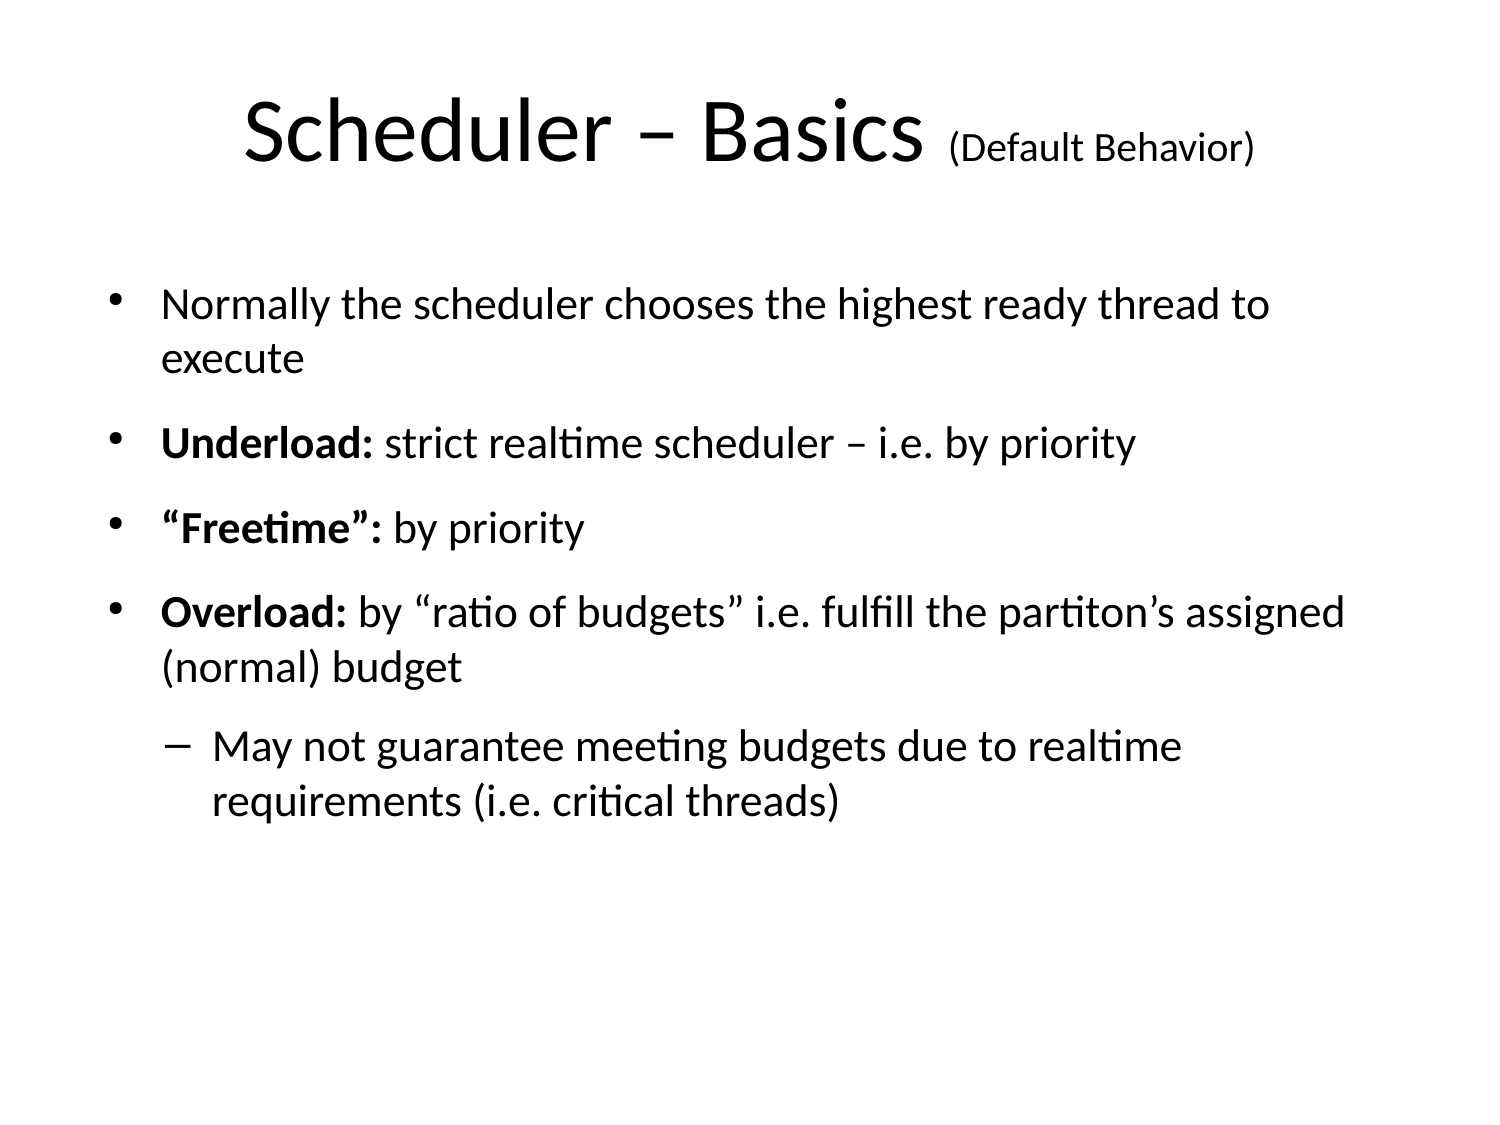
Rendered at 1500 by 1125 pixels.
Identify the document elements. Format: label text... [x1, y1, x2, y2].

title Scheduler – Basics (Default Behavior) [75, 45, 1425, 233]
list Normally the scheduler chooses the highest ready thread to execute Underload: strict realtime scheduler – i.e. by priority “Freetime”: by priority Overload: by “ratio of budgets” i.e. fulfill the partiton’s assigned (normal) budget May not guarantee meeting budgets due to realtime requirements (i.e. critical threads) [75, 265, 1426, 1009]
